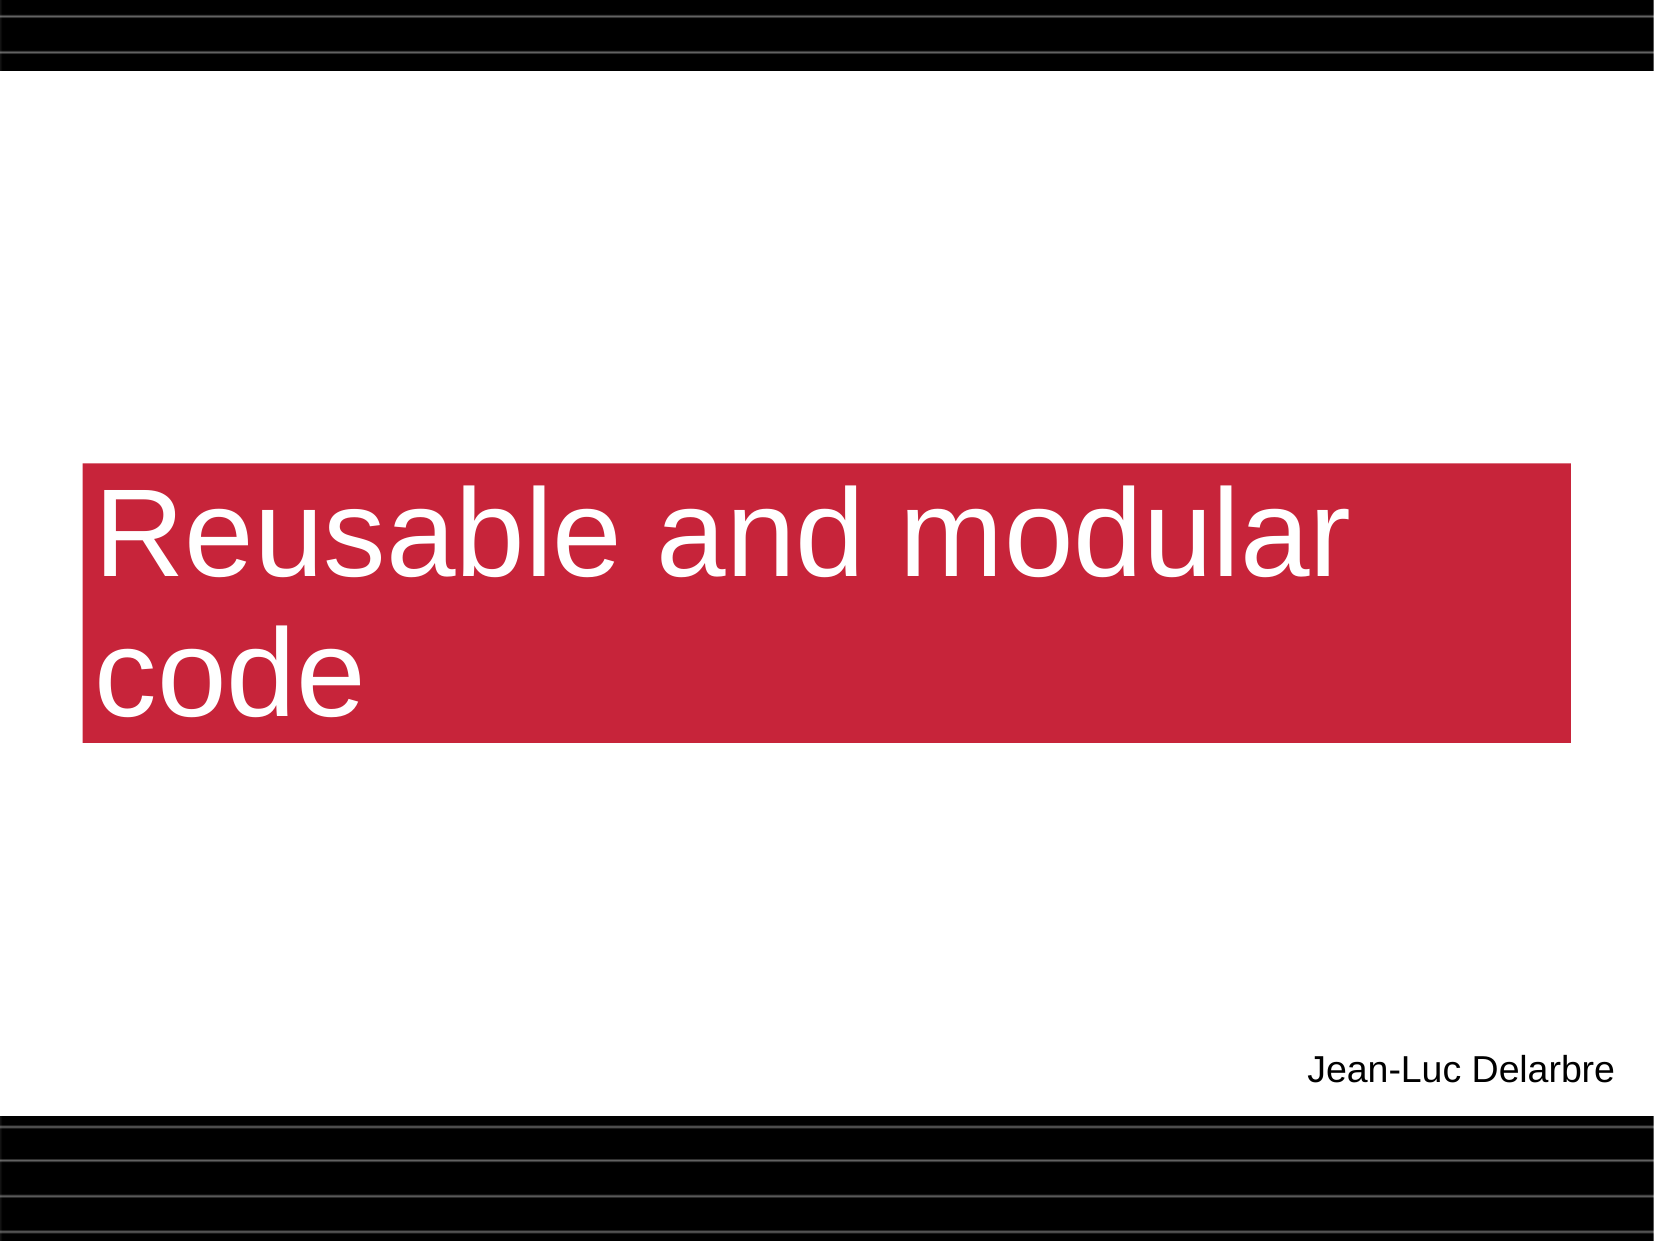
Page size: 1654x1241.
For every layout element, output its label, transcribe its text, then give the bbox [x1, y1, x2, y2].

title Reusable and modular code [82, 463, 1571, 743]
text_box Jean-Luc Delarbre [1292, 1041, 1630, 1099]
picture [0, 0, 1654, 71]
picture [0, 1116, 1654, 1241]
